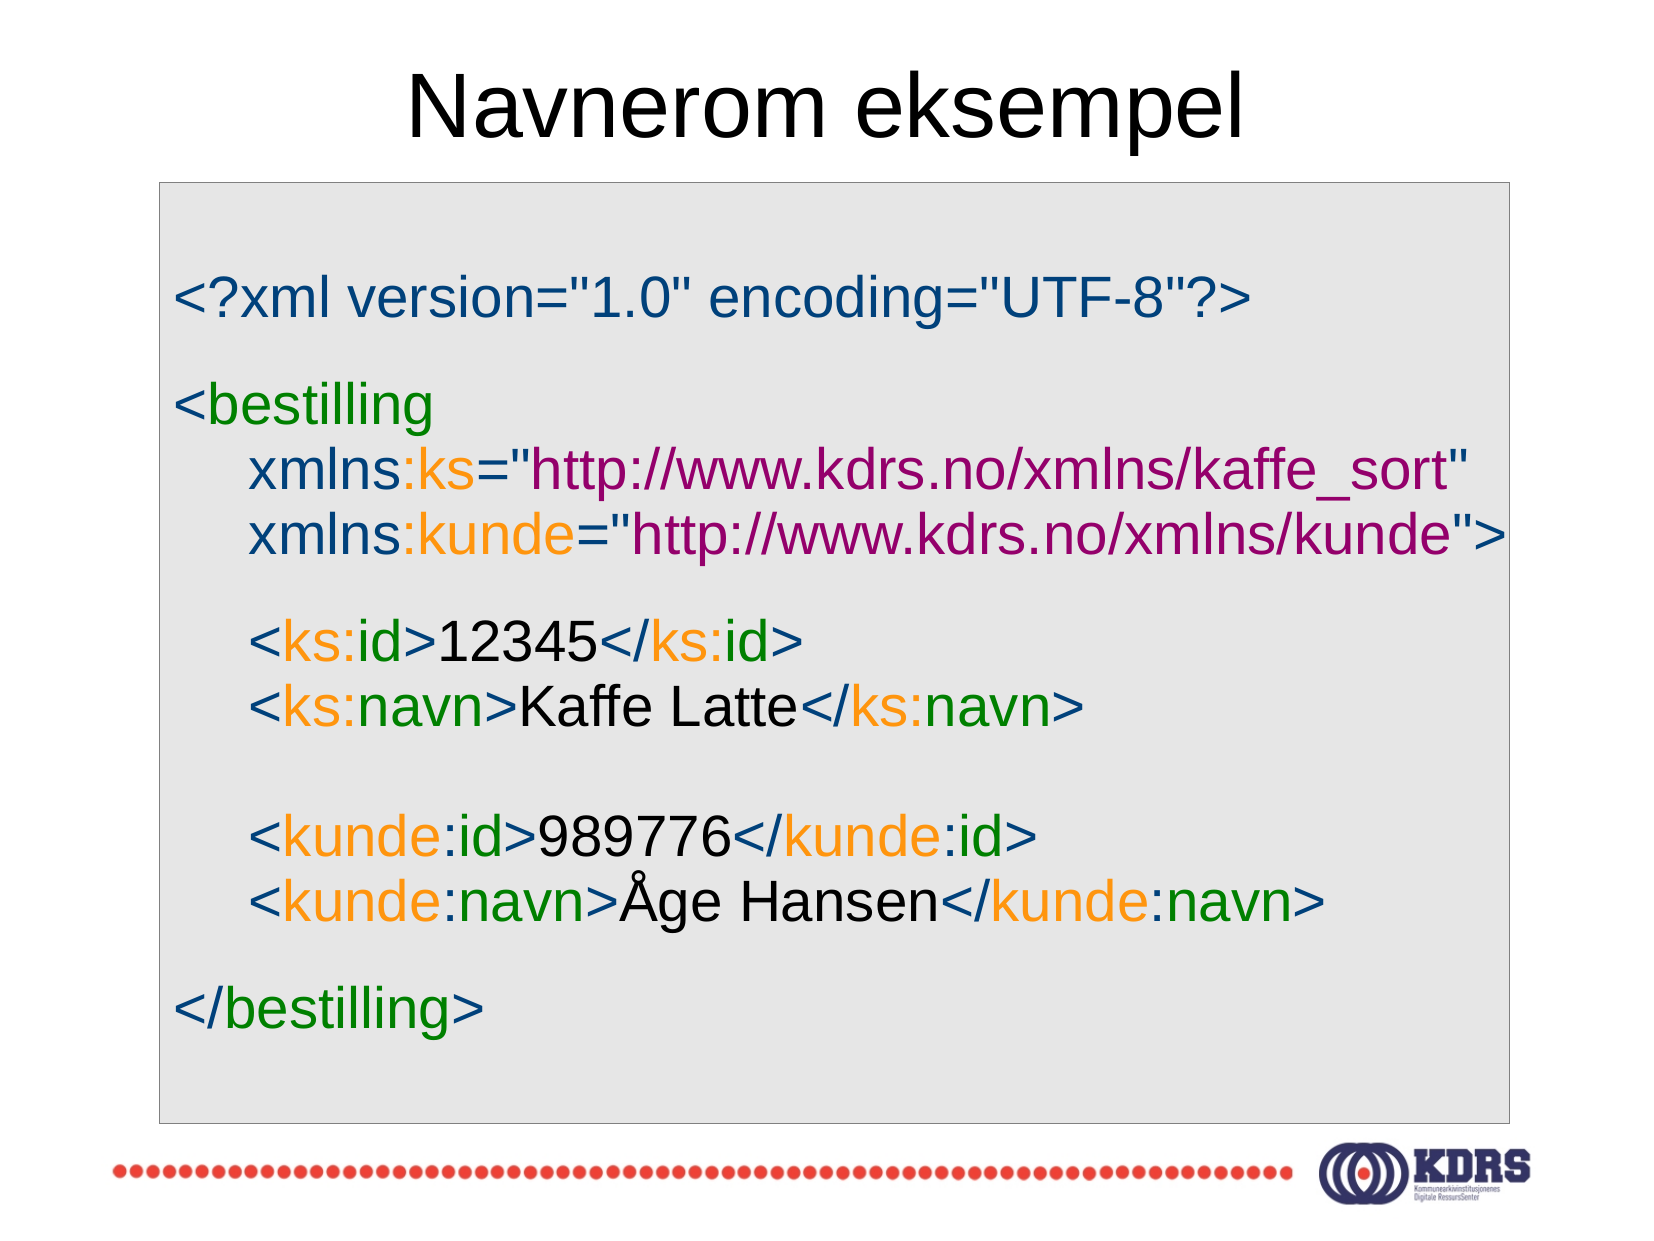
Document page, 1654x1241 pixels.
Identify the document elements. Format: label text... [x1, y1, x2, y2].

text_box <?xml version="1.0" encoding="UTF-8"?> <bestilling xmlns:ks="http://www.kdrs.no/xmlns/kaffe_sort" xmlns:kunde="http://www.kdrs.no/xmlns/kunde"> <ks:id>12345</ks:id> <ks:navn>Kaffe Latte</ks:navn> <kunde:id>989776</kunde:id> <kunde:navn>Åge Hansen</kunde:navn> </bestilling> [159, 182, 1510, 1124]
picture [85, 1121, 1557, 1219]
title Navnerom eksempel [82, 49, 1571, 162]
